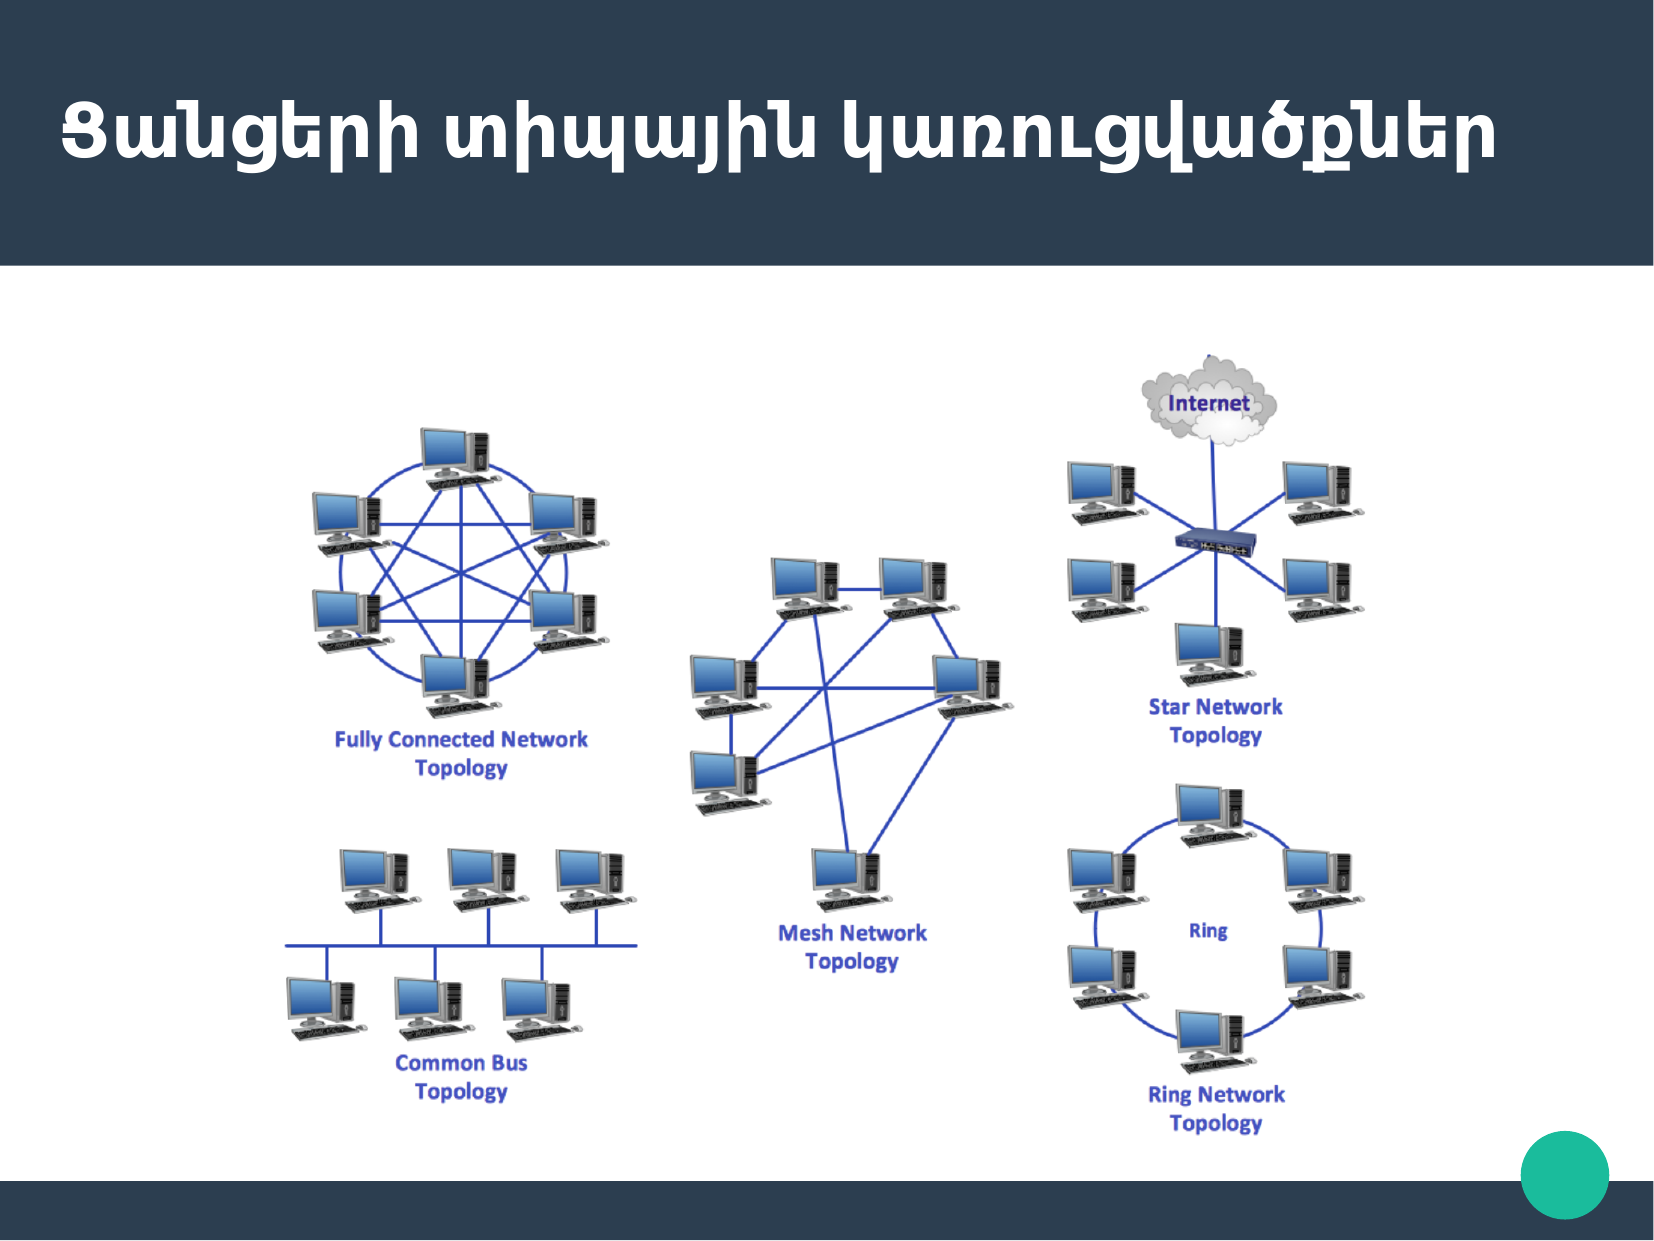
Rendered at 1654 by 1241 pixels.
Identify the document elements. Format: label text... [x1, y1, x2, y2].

title Ցանցերի տիպային կառուցվածքներ [59, 49, 1595, 207]
picture [268, 324, 1385, 1152]
